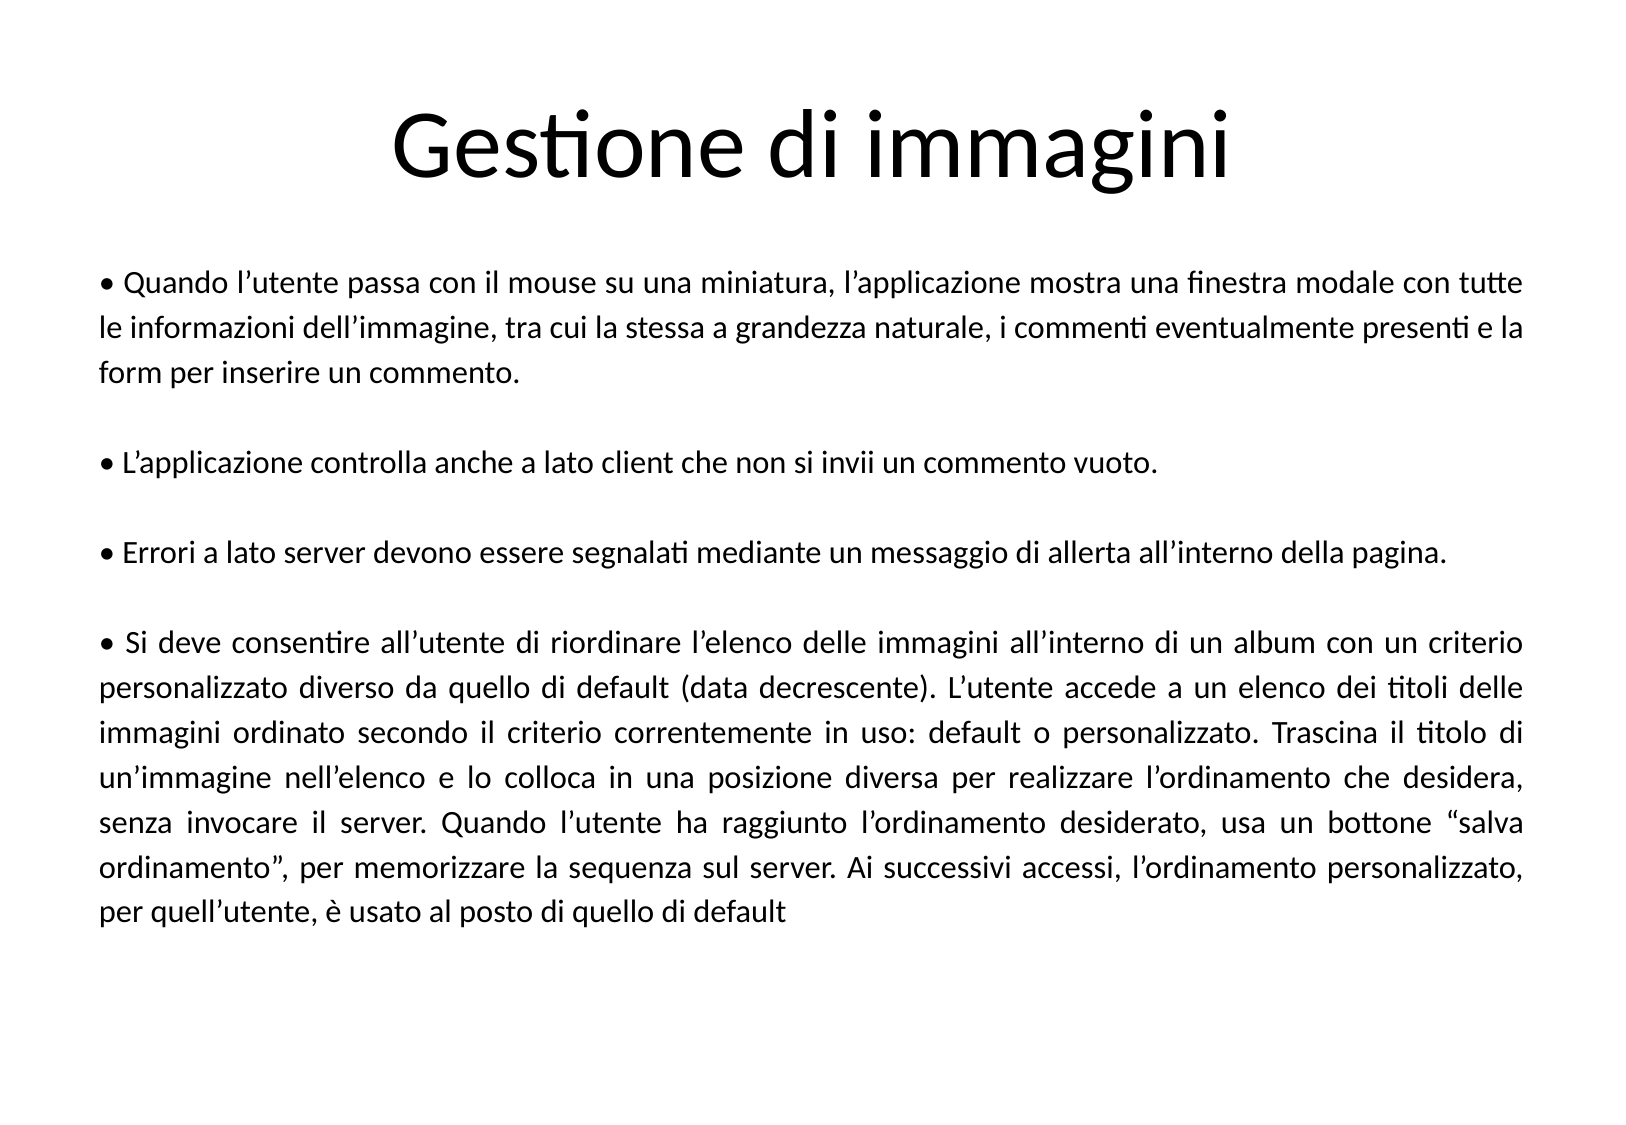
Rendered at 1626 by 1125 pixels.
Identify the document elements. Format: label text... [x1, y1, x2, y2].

list • Quando l’utente passa con il mouse su una miniatura, l’applicazione mostra una finestra modale con tutte le informazioni dell’immagine, tra cui la stessa a grandezza naturale, i commenti eventualmente presenti e la form per inserire un commento. • L’applicazione controlla anche a lato client che non si invii un commento vuoto. • Errori a lato server devono essere segnalati mediante un messaggio di allerta all’interno della pagina. • Si deve consentire all’utente di riordinare l’elenco delle immagini all’interno di un album con un criterio personalizzato diverso da quello di default (data decrescente). L’utente accede a un elenco dei titoli delle immagini ordinato secondo il criterio correntemente in uso: default o personalizzato. Trascina il titolo di un’immagine nell’elenco e lo colloca in una posizione diversa per realizzare l’ordinamento che desidera, senza invocare il server. Quando l’utente ha raggiunto l’ordinamento desiderato, usa un bottone “salva ordinamento”, per memorizzare la sequenza sul server. Ai successivi accessi, l’ordinamento personalizzato, per quell’utente, è usato al posto di quello di default [81, 246, 1544, 989]
title Gestione di immagini [81, 45, 1544, 233]
